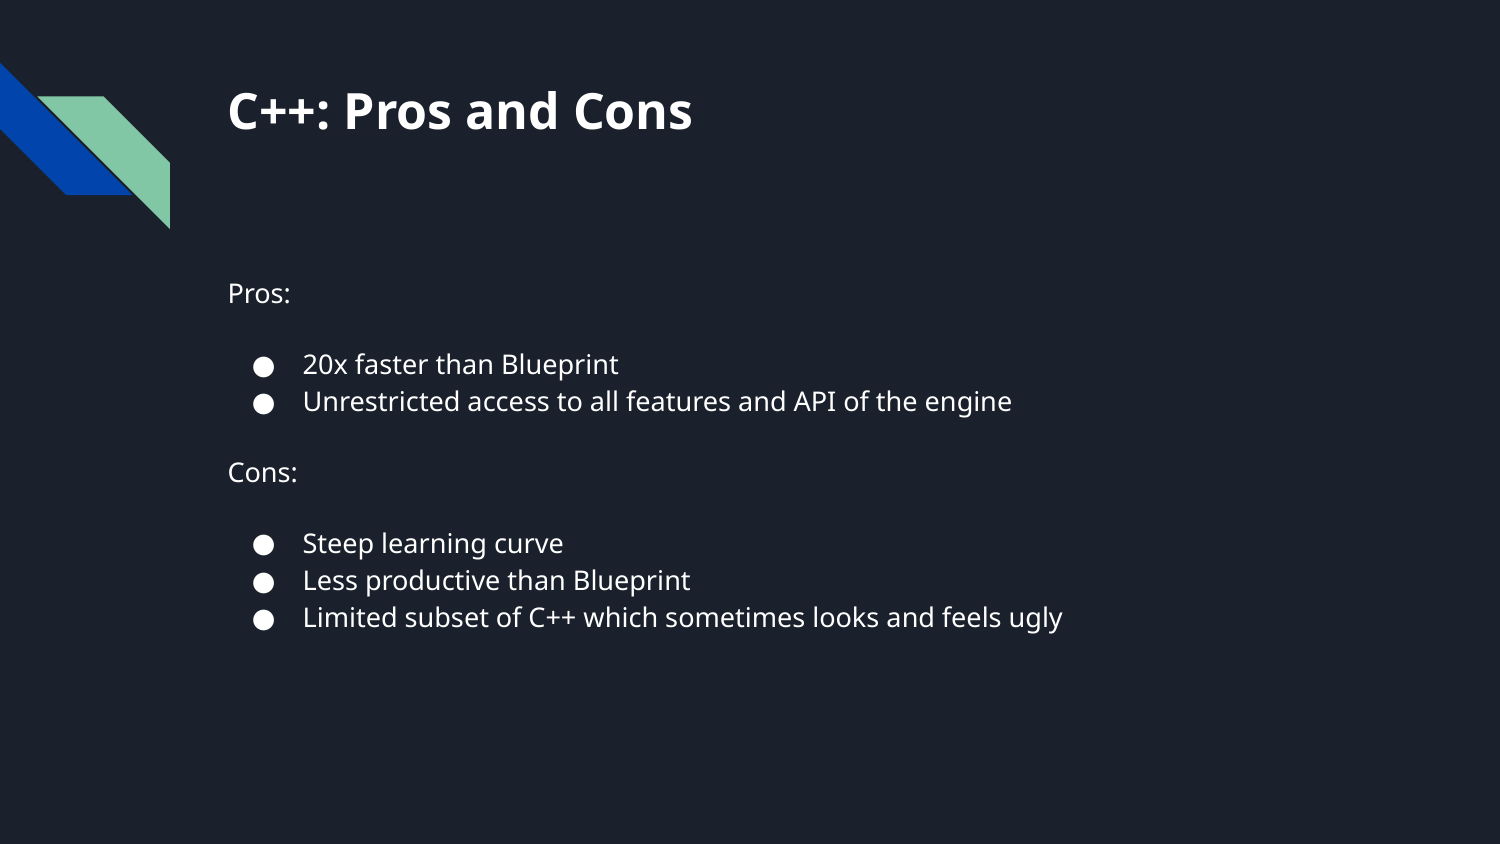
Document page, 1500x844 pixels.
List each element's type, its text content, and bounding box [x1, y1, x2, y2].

text_box C++: Pros and Cons [212, 64, 1368, 215]
text_box Pros: 20x faster than Blueprint Unrestricted access to all features and API of the engine Cons: Steep learning curve Less productive than Blueprint Limited subset of C++ which sometimes looks and feels ugly [212, 257, 1368, 735]
